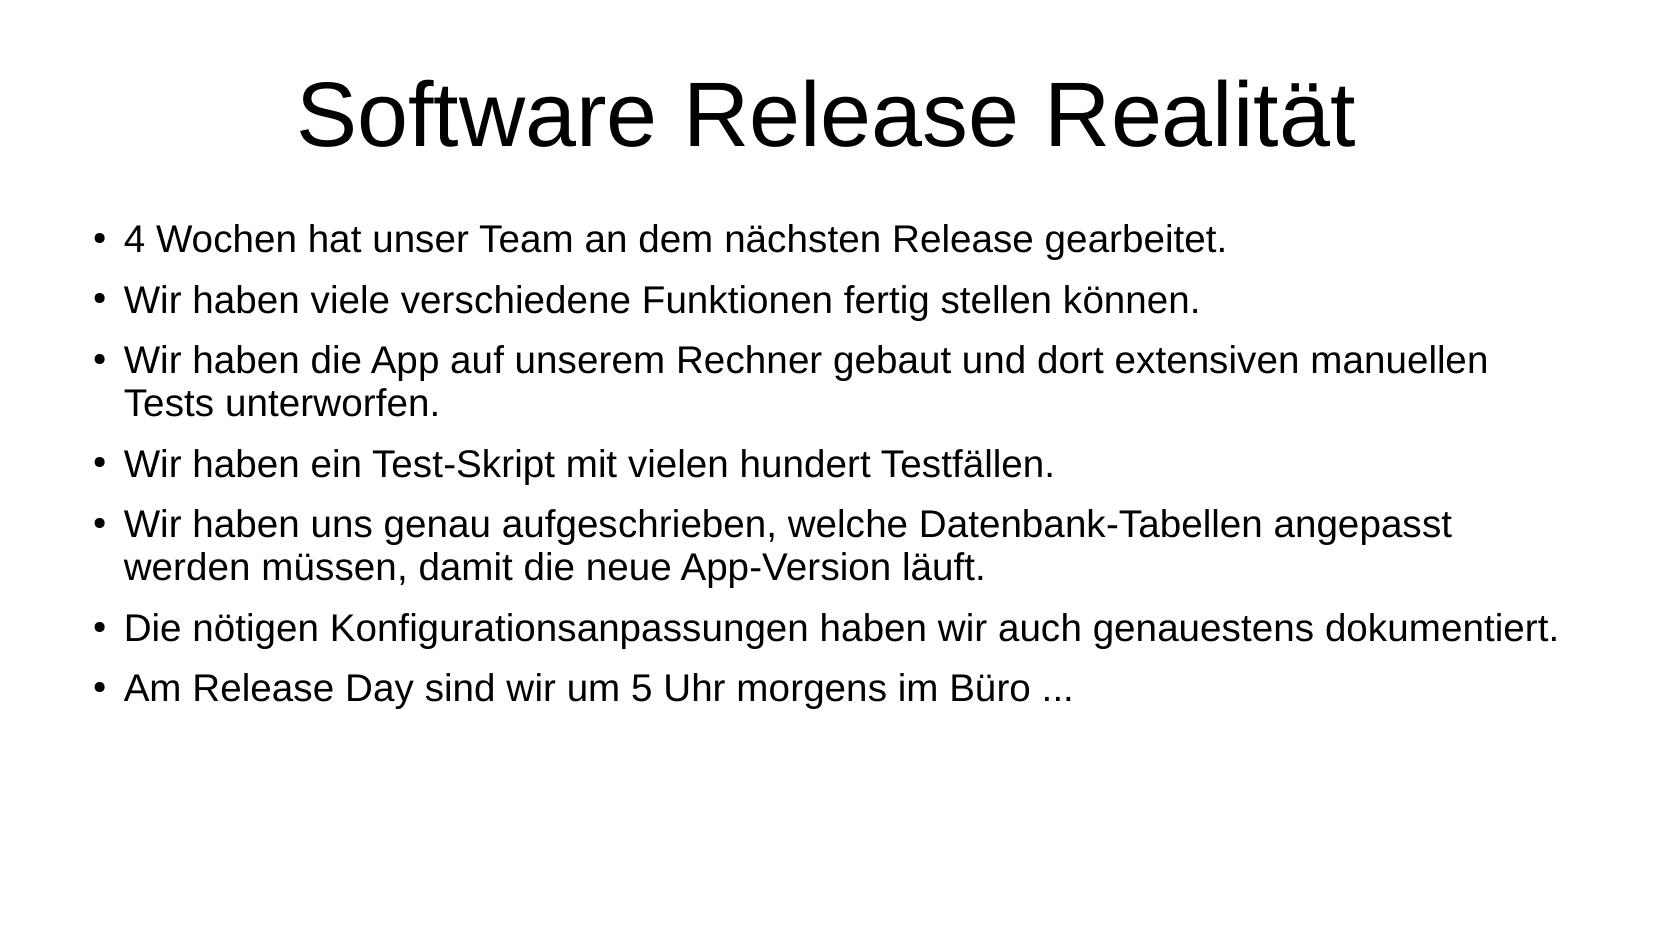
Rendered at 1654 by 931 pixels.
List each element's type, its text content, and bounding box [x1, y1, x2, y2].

list 4 Wochen hat unser Team an dem nächsten Release gearbeitet. Wir haben viele verschiedene Funktionen fertig stellen können. Wir haben die App auf unserem Rechner gebaut und dort extensiven manuellen Tests unterworfen. Wir haben ein Test-Skript mit vielen hundert Testfällen. Wir haben uns genau aufgeschrieben, welche Datenbank-Tabellen angepasst werden müssen, damit die neue App-Version läuft. Die nötigen Konfigurationsanpassungen haben wir auch genauestens dokumentiert. Am Release Day sind wir um 5 Uhr morgens im Büro ... [82, 217, 1571, 758]
title Software Release Realität [82, 37, 1571, 193]
